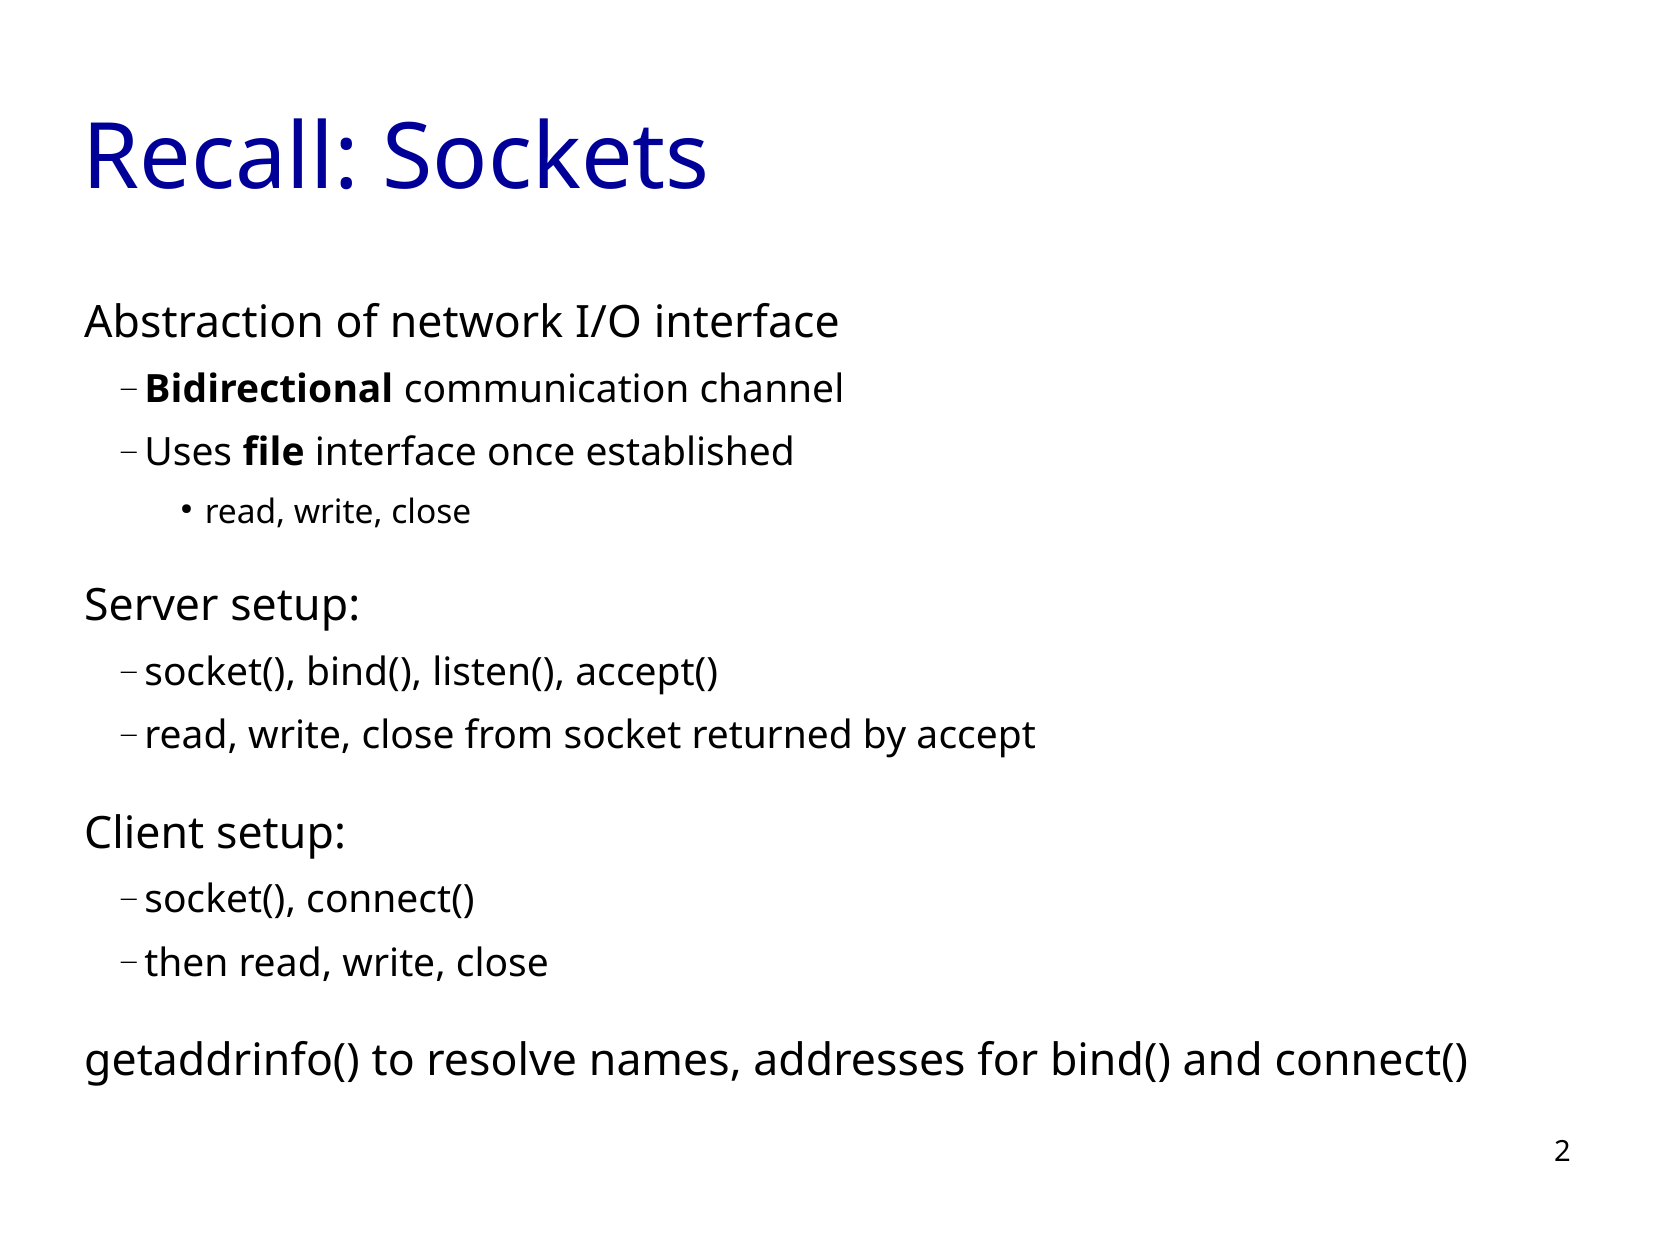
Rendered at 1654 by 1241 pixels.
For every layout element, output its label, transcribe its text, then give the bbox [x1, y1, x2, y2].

list Abstraction of network I/O interface Bidirectional communication channel Uses file interface once established read, write, close Server setup: socket(), bind(), listen(), accept() read, write, close from socket returned by accept Client setup: socket(), connect() then read, write, close getaddrinfo() to resolve names, addresses for bind() and connect() [60, 290, 1571, 1096]
title Recall: Sockets [82, 49, 1571, 257]
